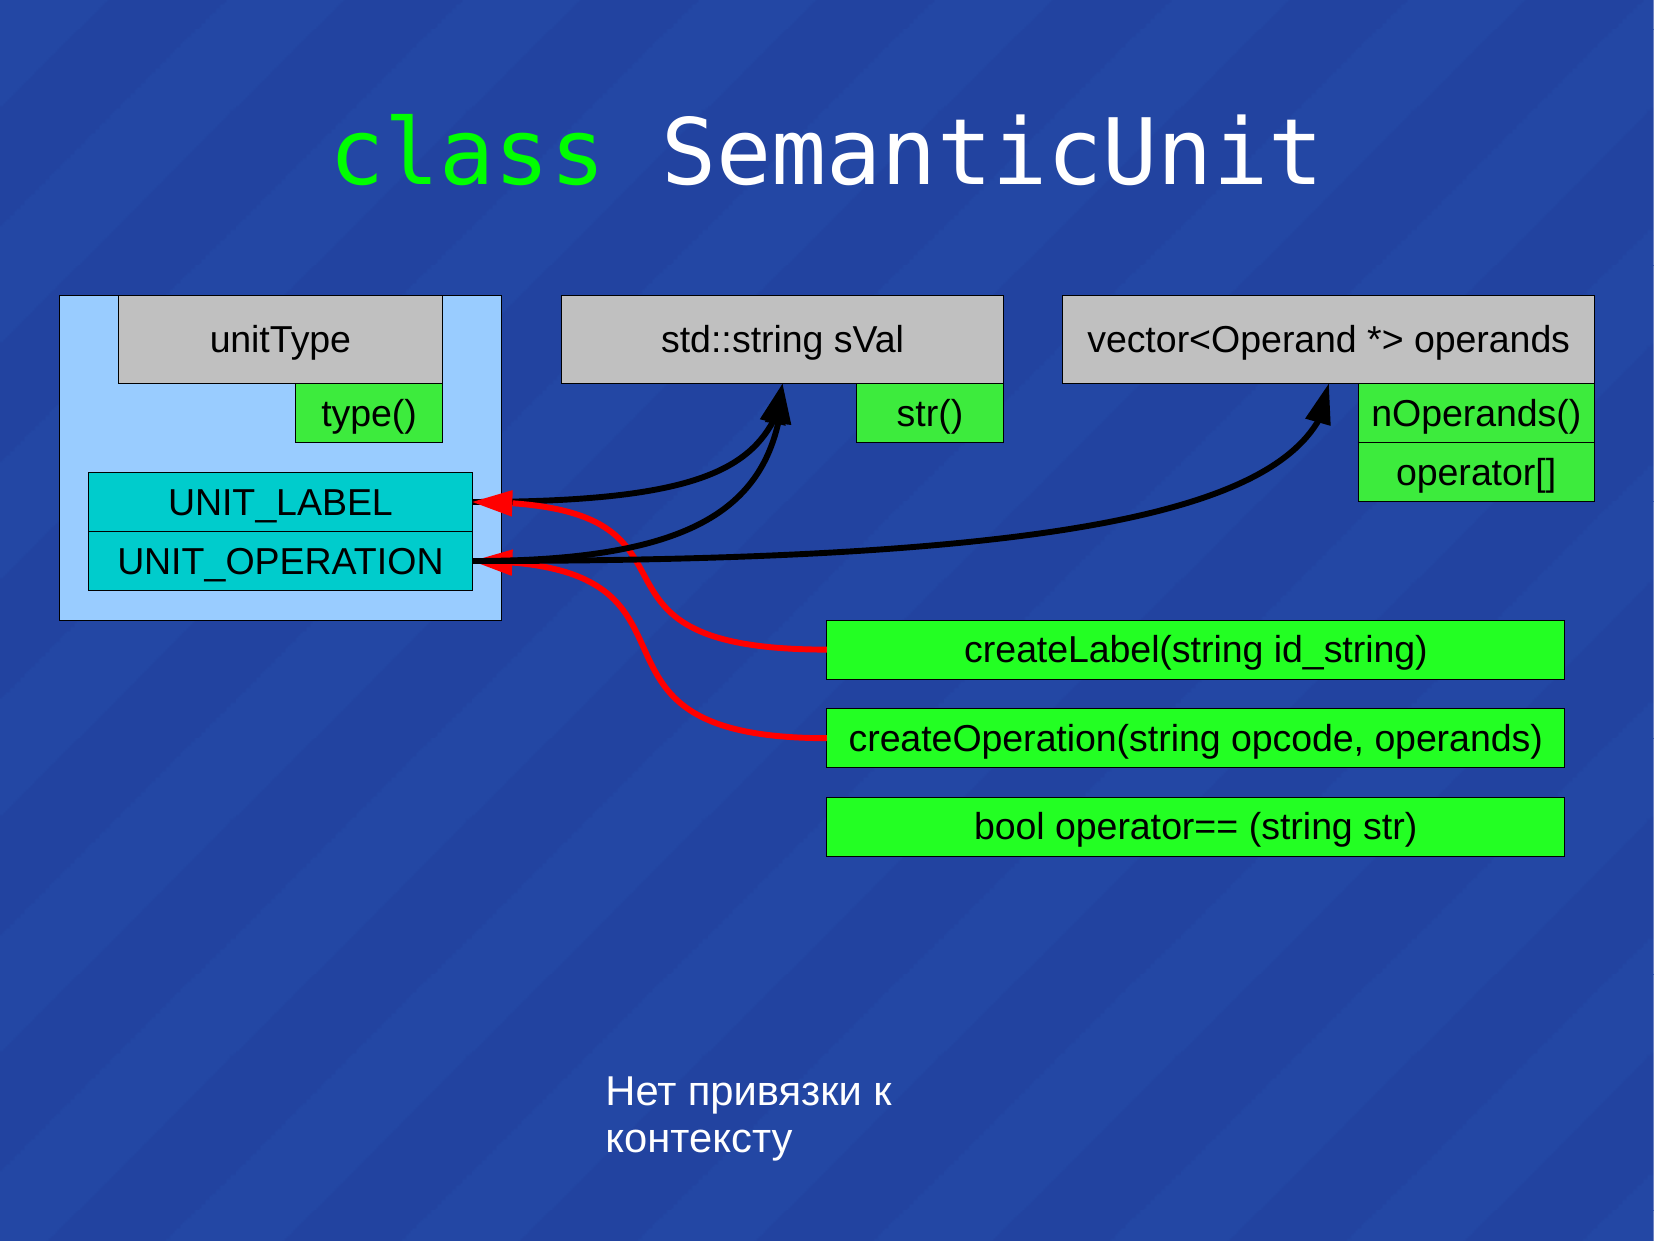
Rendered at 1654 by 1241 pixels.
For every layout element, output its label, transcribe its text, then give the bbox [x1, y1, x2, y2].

text_box UNIT_OPERATION [88, 531, 473, 591]
text_box bool operator== (string str) [826, 797, 1565, 857]
text_box UNIT_LABEL [88, 472, 473, 531]
title class SemanticUnit [82, 49, 1571, 257]
text_box operator[] [1358, 442, 1595, 502]
text_box std::string sVal [561, 295, 1004, 384]
text_box type() [295, 383, 443, 443]
text_box [59, 295, 502, 621]
text_box [473, 505, 502, 558]
text_box Нет привязки к контексту [590, 1060, 1105, 1152]
text_box vector<Operand *> operands [1062, 295, 1595, 384]
text_box str() [856, 383, 1004, 443]
picture [0, 0, 1654, 1241]
text_box nOperands() [1358, 383, 1595, 442]
text_box createLabel(string id_string) [826, 620, 1565, 680]
text_box unitType [118, 295, 443, 384]
text_box createOperation(string opcode, operands) [826, 708, 1565, 768]
